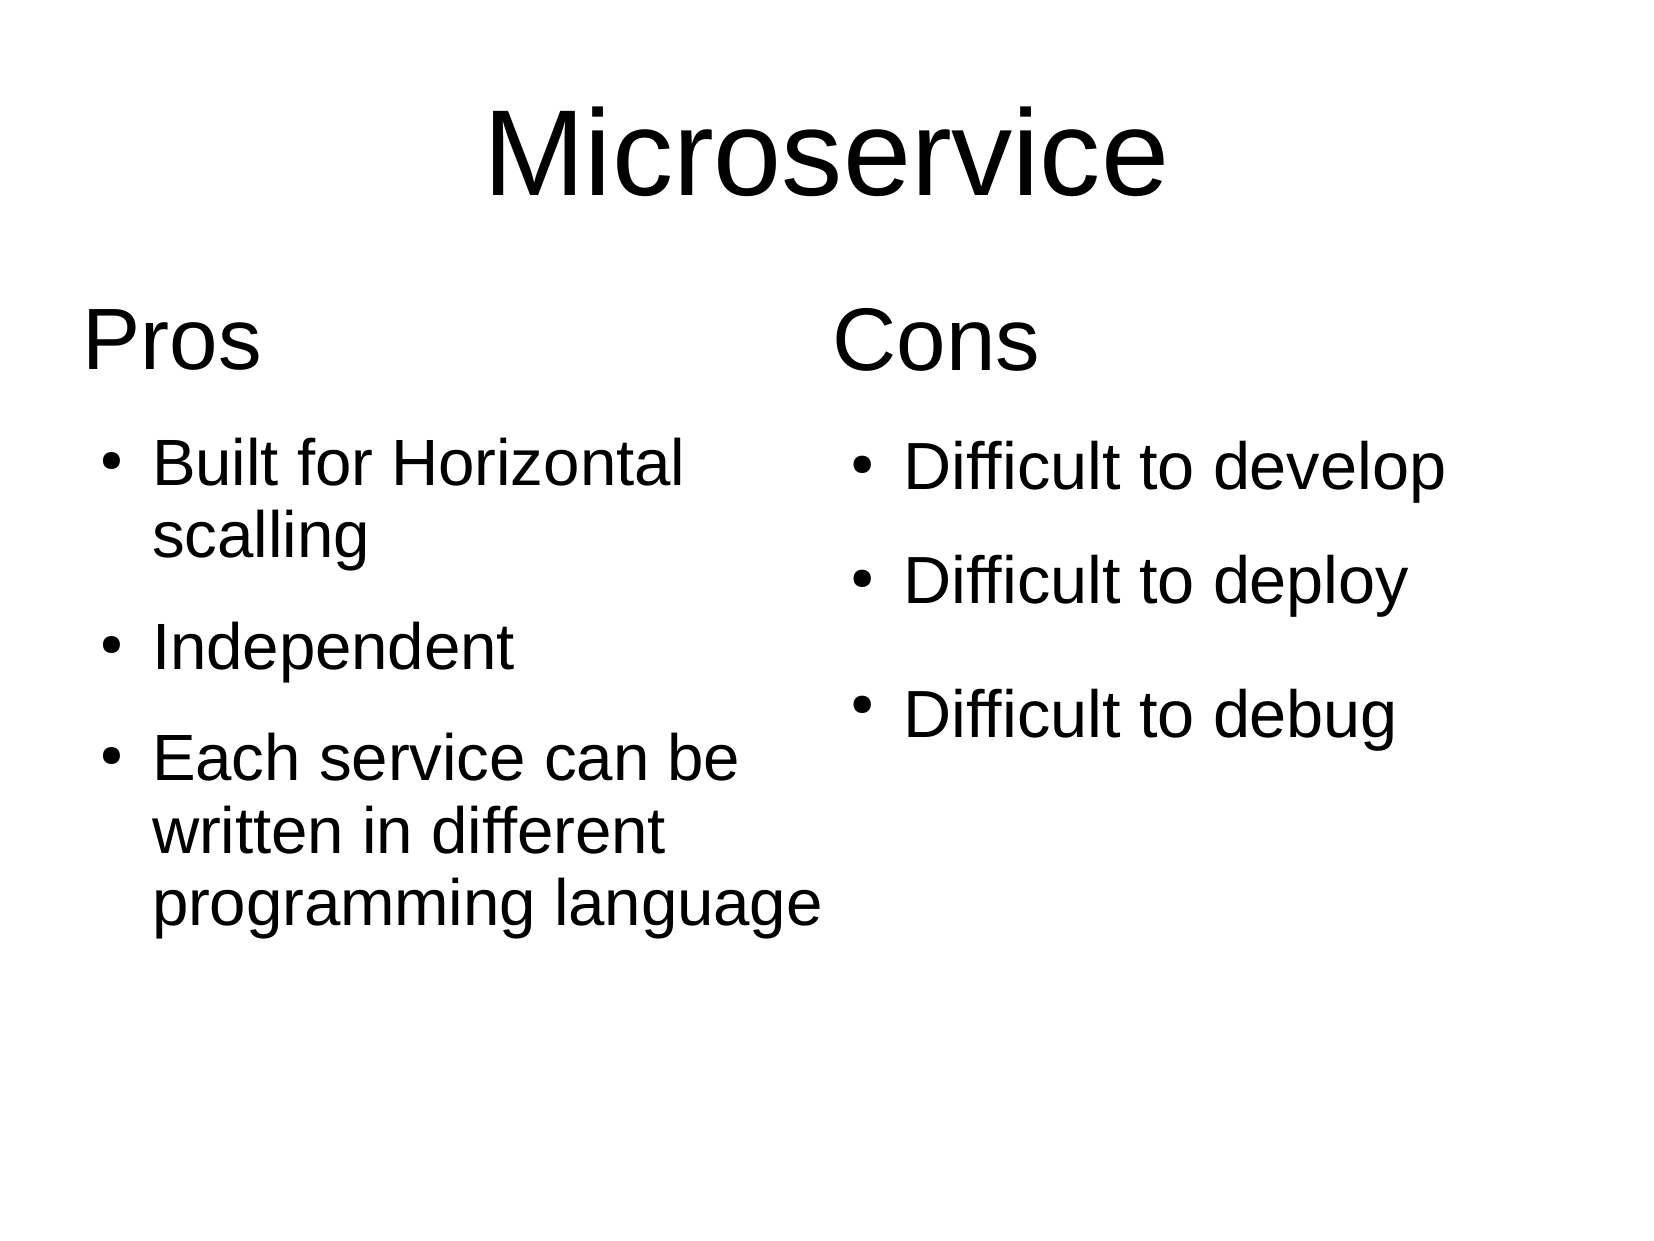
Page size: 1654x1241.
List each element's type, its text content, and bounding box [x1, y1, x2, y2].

title Microservice [82, 49, 1571, 257]
list Cons Difficult to develop Difficult to deploy Difficult to debug [832, 290, 1576, 1010]
list Pros Built for Horizontal scalling Independent Each service can be written in different programming language [82, 290, 826, 1010]
